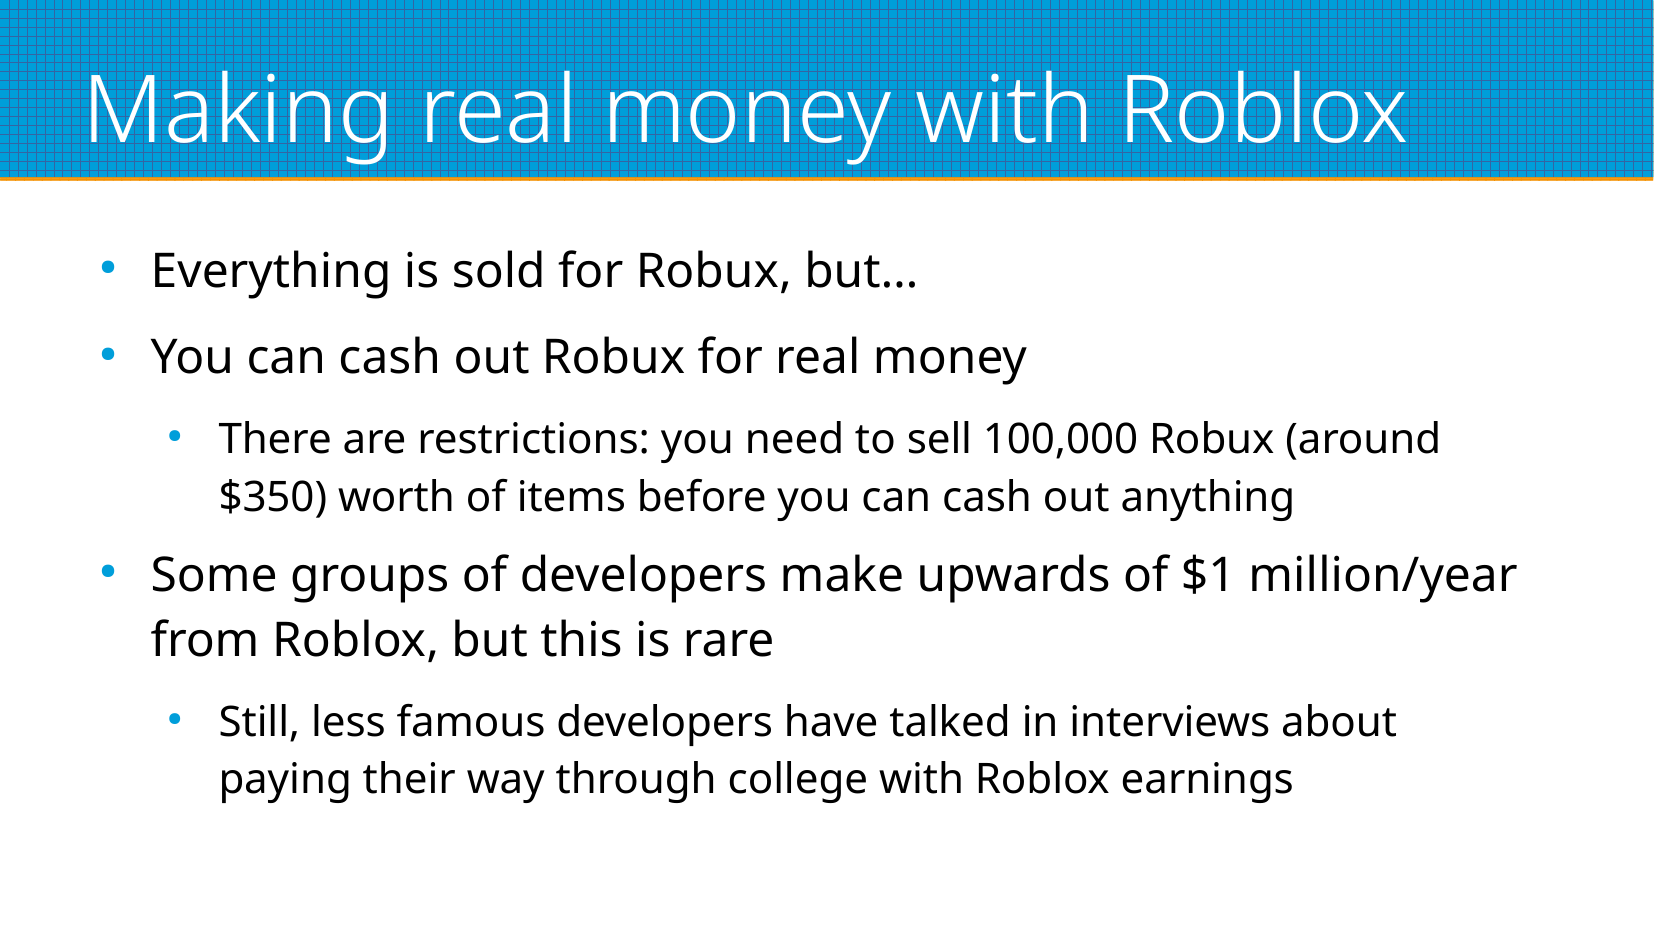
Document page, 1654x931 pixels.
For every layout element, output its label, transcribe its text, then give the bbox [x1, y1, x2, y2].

title Making real money with Roblox [82, 14, 1571, 171]
list Everything is sold for Robux, but… You can cash out Robux for real money There are restrictions: you need to sell 100,000 Robux (around $350) worth of items before you can cash out anything Some groups of developers make upwards of $1 million/year from Roblox, but this is rare Still, less famous developers have talked in interviews about paying their way through college with Roblox earnings [82, 236, 1538, 811]
